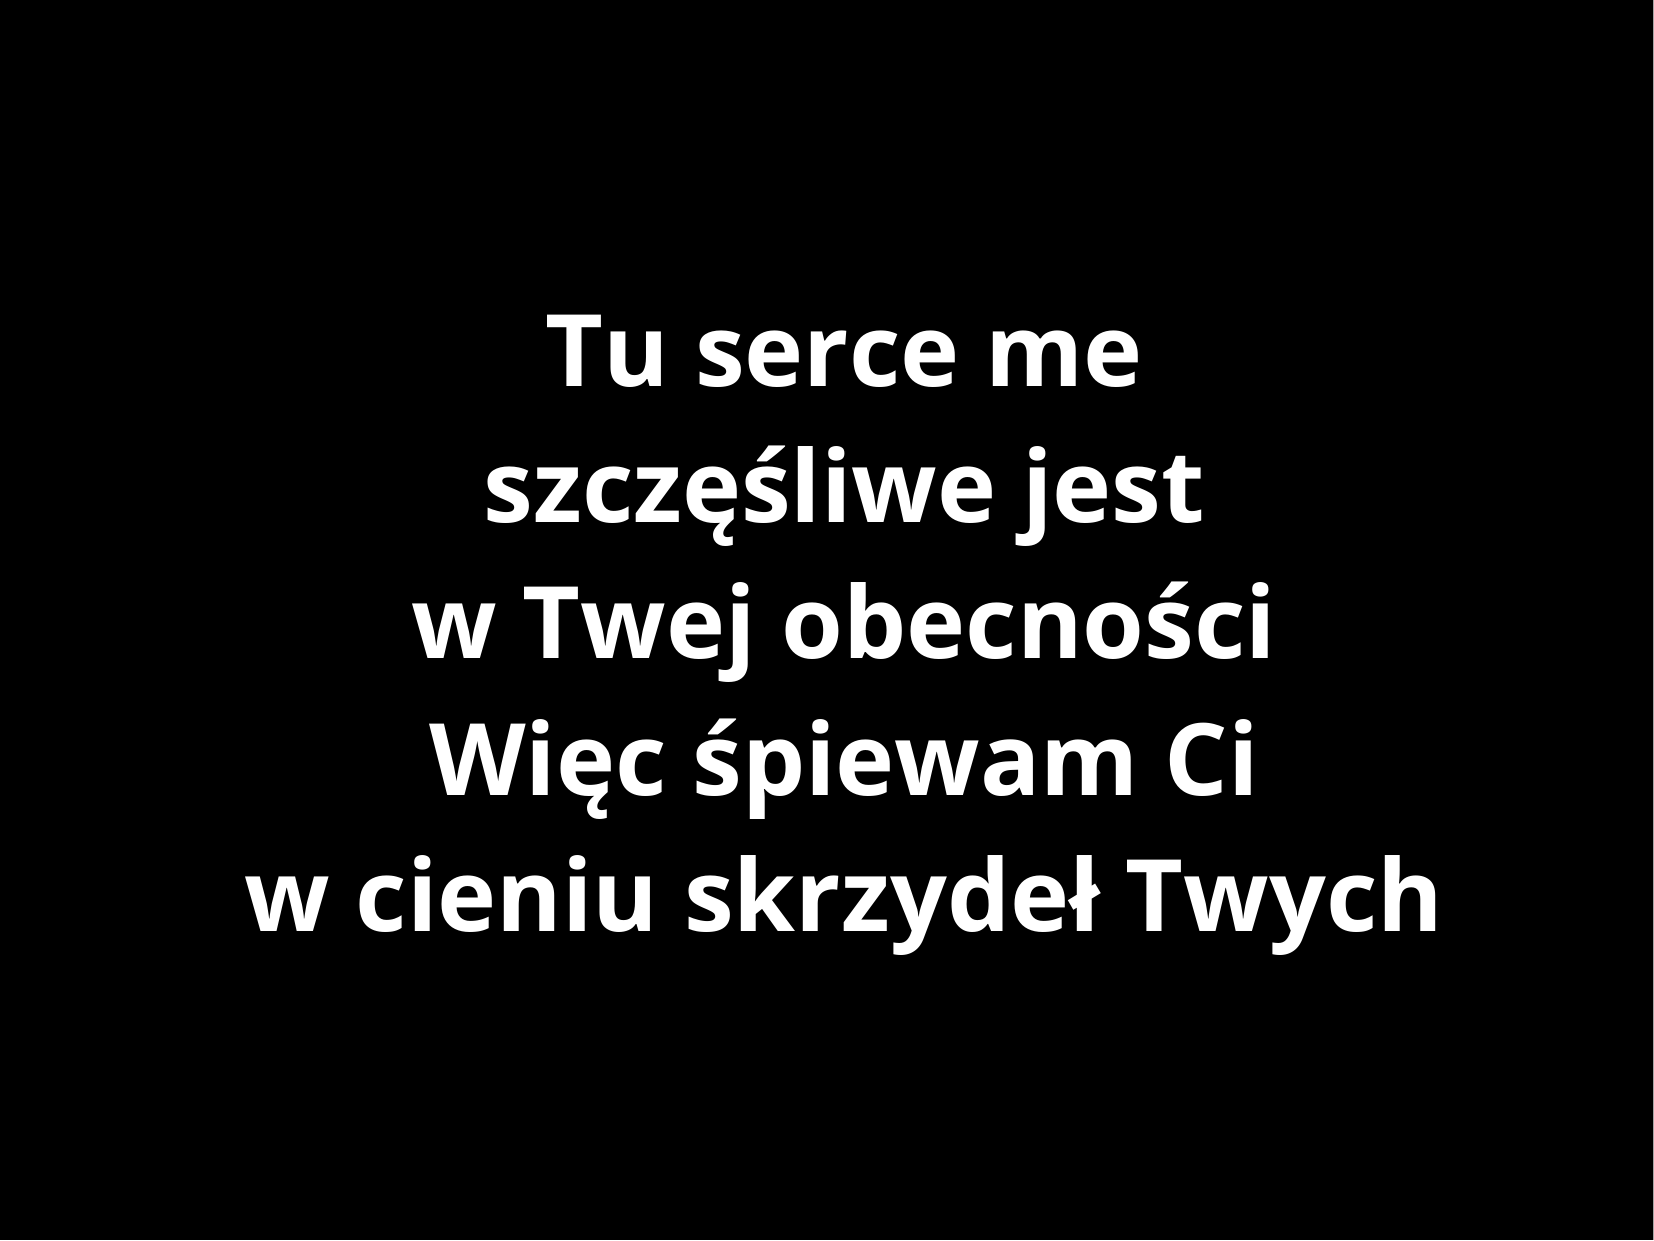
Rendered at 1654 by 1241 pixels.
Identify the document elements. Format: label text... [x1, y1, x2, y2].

subtitle Tu serce me szczęśliwe jest w Twej obecności Więc śpiewam Ci w cieniu skrzydeł Twych [0, 0, 1654, 1241]
